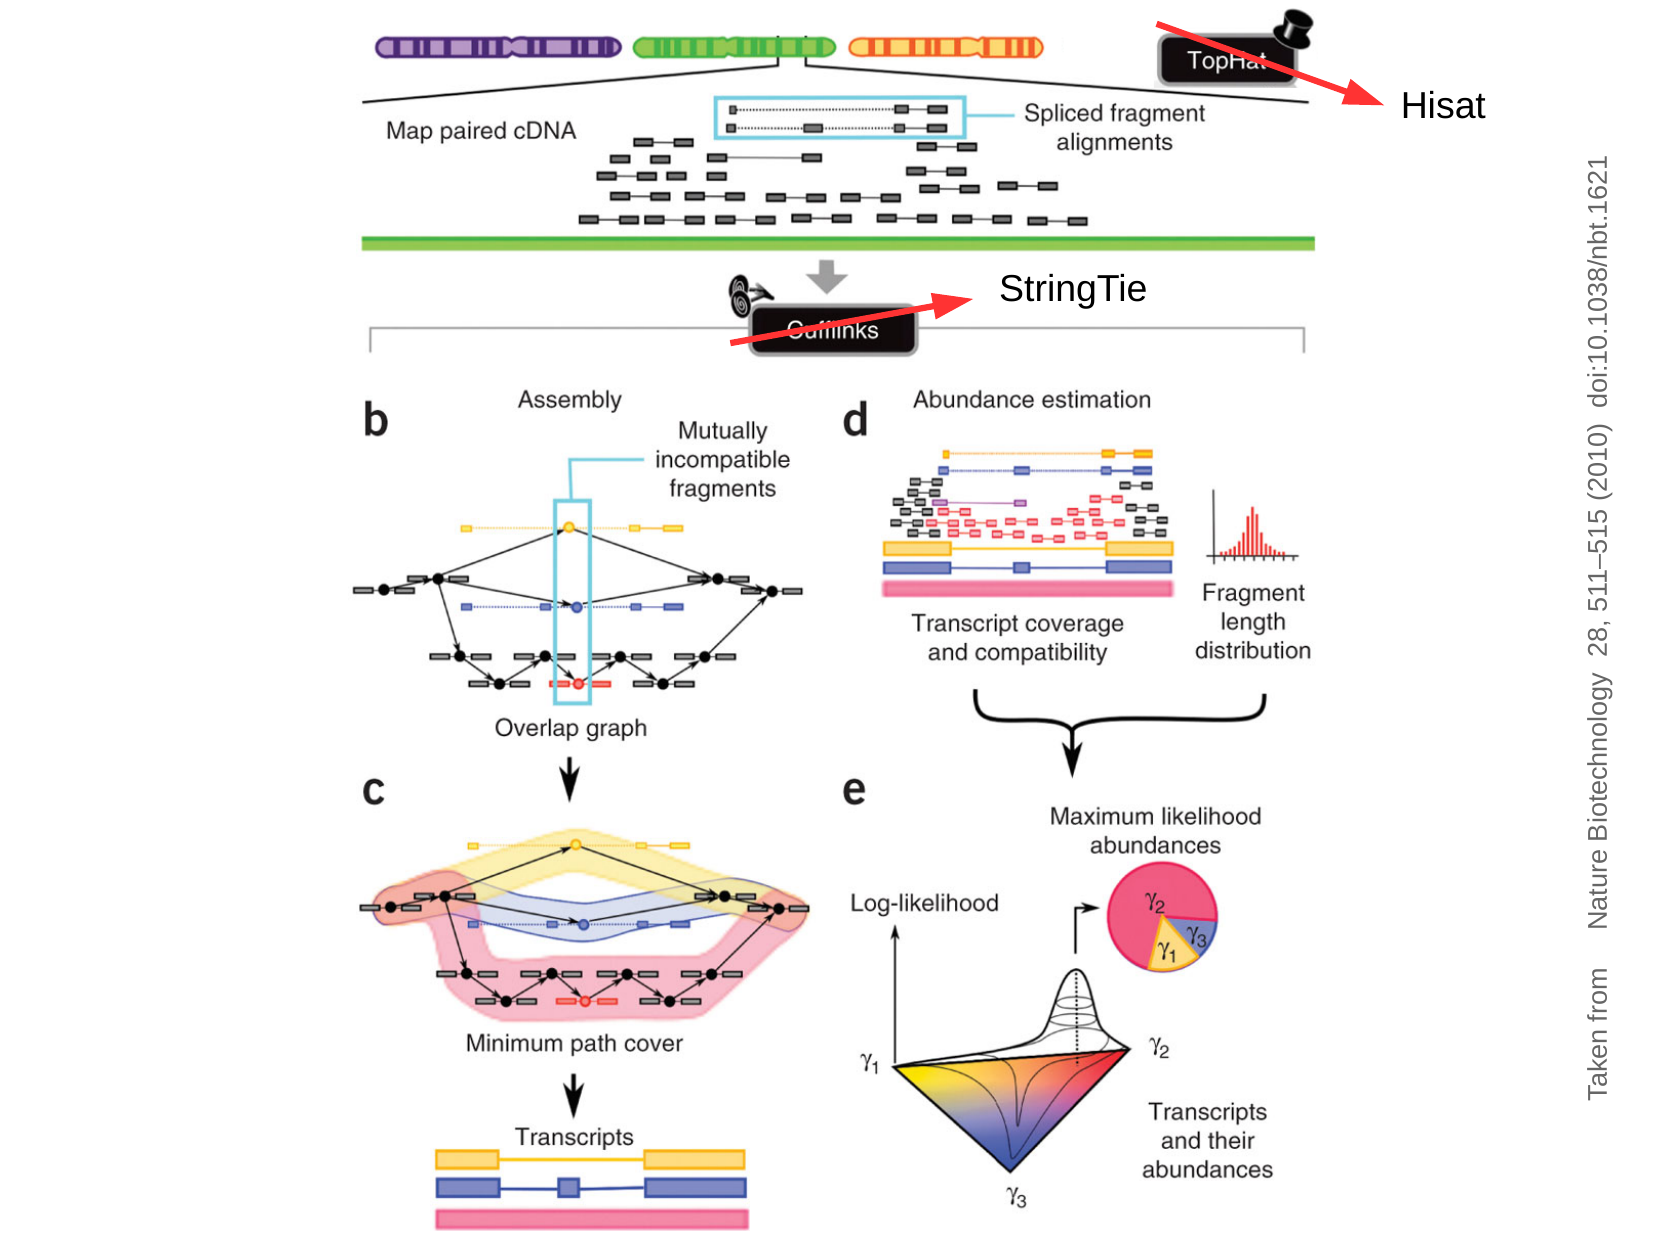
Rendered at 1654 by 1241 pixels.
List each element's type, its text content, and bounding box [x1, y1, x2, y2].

text_box Taken from Nature Biotechnology 28, 511–515 (2010) doi:10.1038/nbt.1621 [1575, 123, 1621, 1117]
text_box Hisat [1386, 76, 1501, 134]
text_box StringTie [984, 259, 1163, 317]
picture [348, 3, 1318, 1241]
